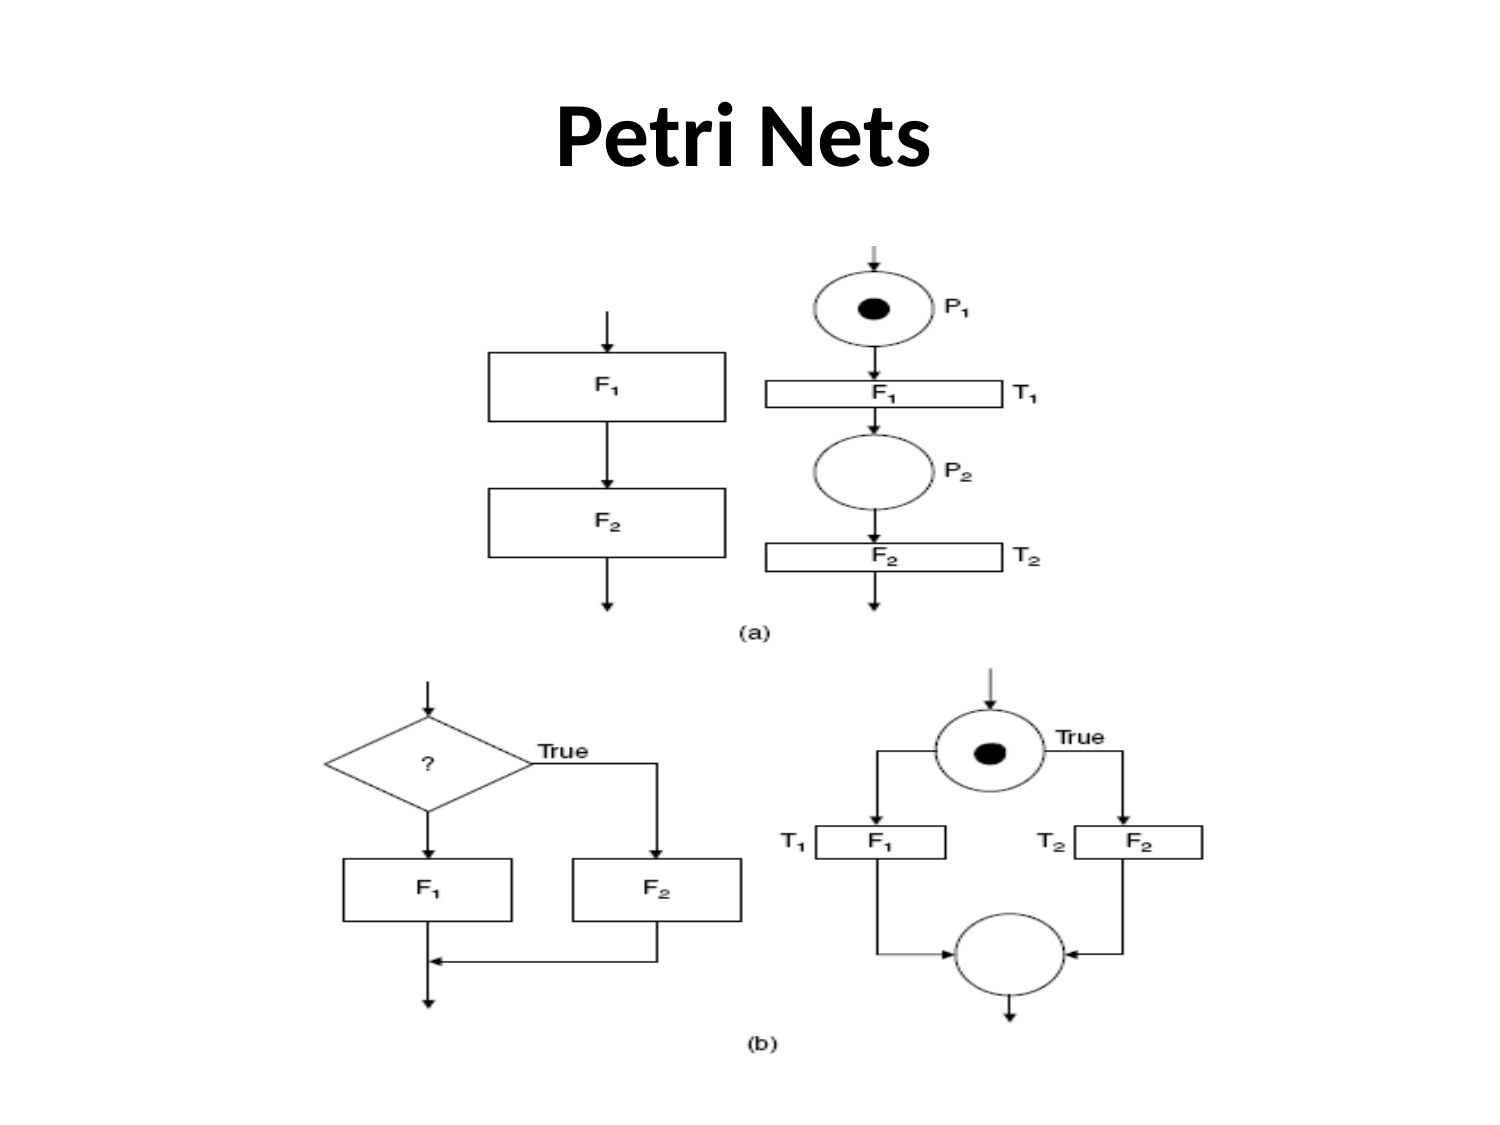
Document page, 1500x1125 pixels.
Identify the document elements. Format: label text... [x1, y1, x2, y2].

title Petri Nets [0, 21, 1488, 238]
picture [275, 246, 1213, 1063]
